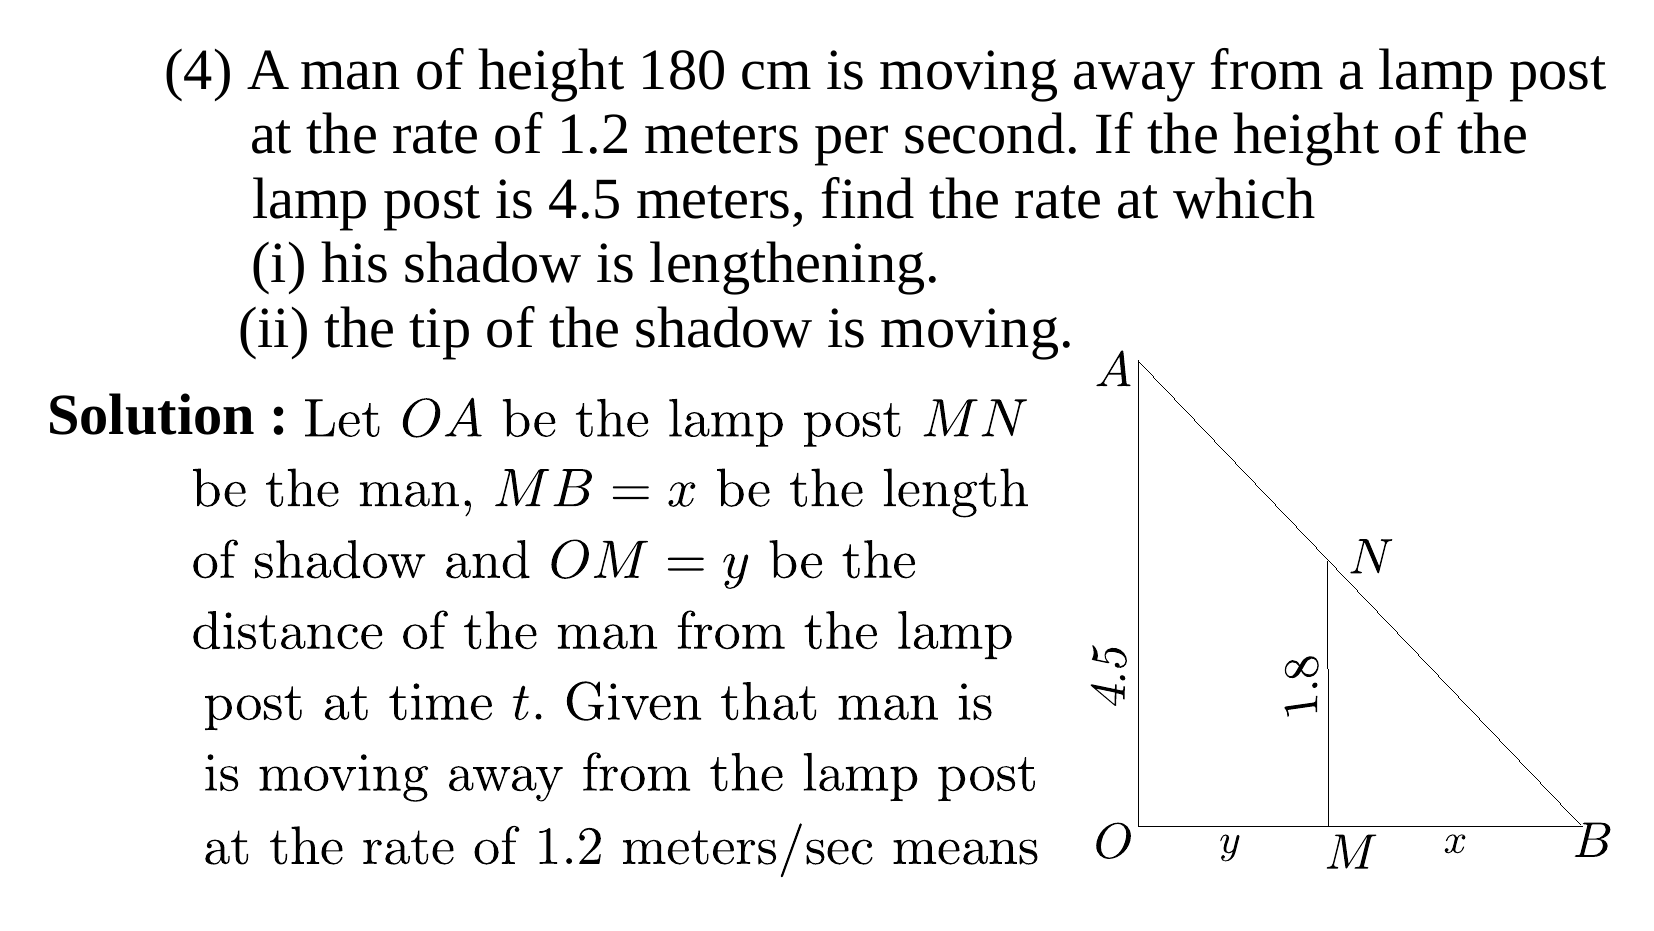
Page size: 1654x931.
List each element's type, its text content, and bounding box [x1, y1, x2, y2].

text_box [1220, 834, 1240, 862]
text_box [193, 539, 916, 589]
text_box [1574, 822, 1611, 857]
text_box [205, 681, 992, 731]
text_box [1350, 539, 1393, 574]
text_box [1090, 645, 1127, 707]
text_box [1284, 656, 1319, 719]
text_box [205, 752, 1035, 802]
title (4) A man of height 180 cm is moving away from a lamp post at the rate of 1.2 meters per second. If the height of the lamp post is 4.5 meters, find the rate at which (i) his shadow is lengthening. (ii) the tip of the shadow is moving. Solution : [47, 37, 1619, 910]
text_box [1326, 834, 1377, 869]
text_box [1096, 350, 1131, 387]
text_box [305, 397, 1028, 447]
text_box [1096, 822, 1131, 859]
text_box [193, 610, 1012, 660]
text_box [1444, 834, 1466, 854]
text_box [205, 823, 1038, 878]
text_box [193, 468, 1028, 518]
